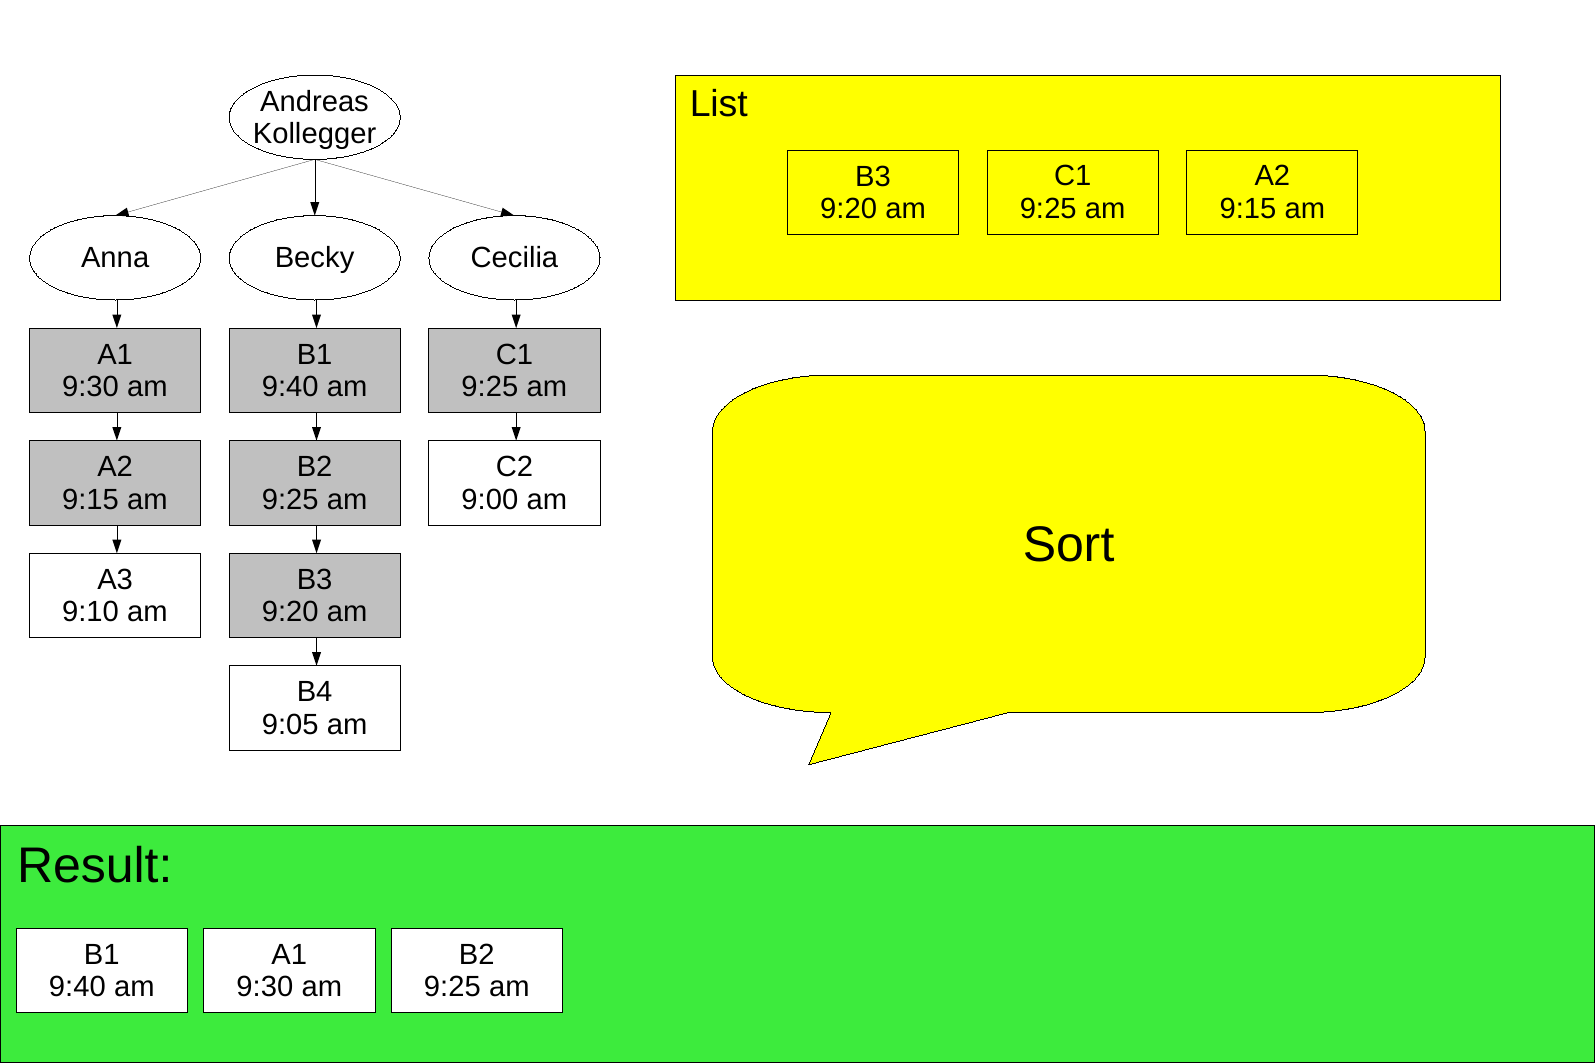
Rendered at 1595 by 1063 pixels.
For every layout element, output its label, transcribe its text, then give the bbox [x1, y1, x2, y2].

text_box B1 9:40 am [229, 328, 401, 413]
text_box B3 9:20 am [787, 150, 959, 235]
text_box A3 9:10 am [29, 553, 201, 638]
text_box List [675, 75, 763, 132]
text_box A1 9:30 am [29, 328, 201, 413]
text_box [0, 825, 1595, 1063]
text_box Sort [712, 375, 1426, 765]
text_box C2 9:00 am [428, 440, 601, 526]
text_box A2 9:15 am [1186, 150, 1358, 235]
text_box Andreas Kollegger [229, 75, 401, 160]
text_box B2 9:25 am [229, 440, 401, 526]
text_box C1 9:25 am [428, 328, 601, 413]
text_box A1 9:30 am [203, 928, 376, 1013]
text_box Anna [29, 215, 201, 301]
text_box Becky [229, 215, 401, 301]
text_box Cecilia [428, 215, 601, 301]
text_box C1 9:25 am [987, 150, 1159, 235]
text_box B2 9:25 am [391, 928, 563, 1013]
text_box A2 9:15 am [29, 440, 201, 526]
text_box B3 9:20 am [229, 553, 401, 638]
text_box [675, 75, 1501, 301]
text_box B1 9:40 am [16, 928, 188, 1013]
text_box B4 9:05 am [229, 665, 401, 751]
text_box Result: [2, 829, 188, 901]
